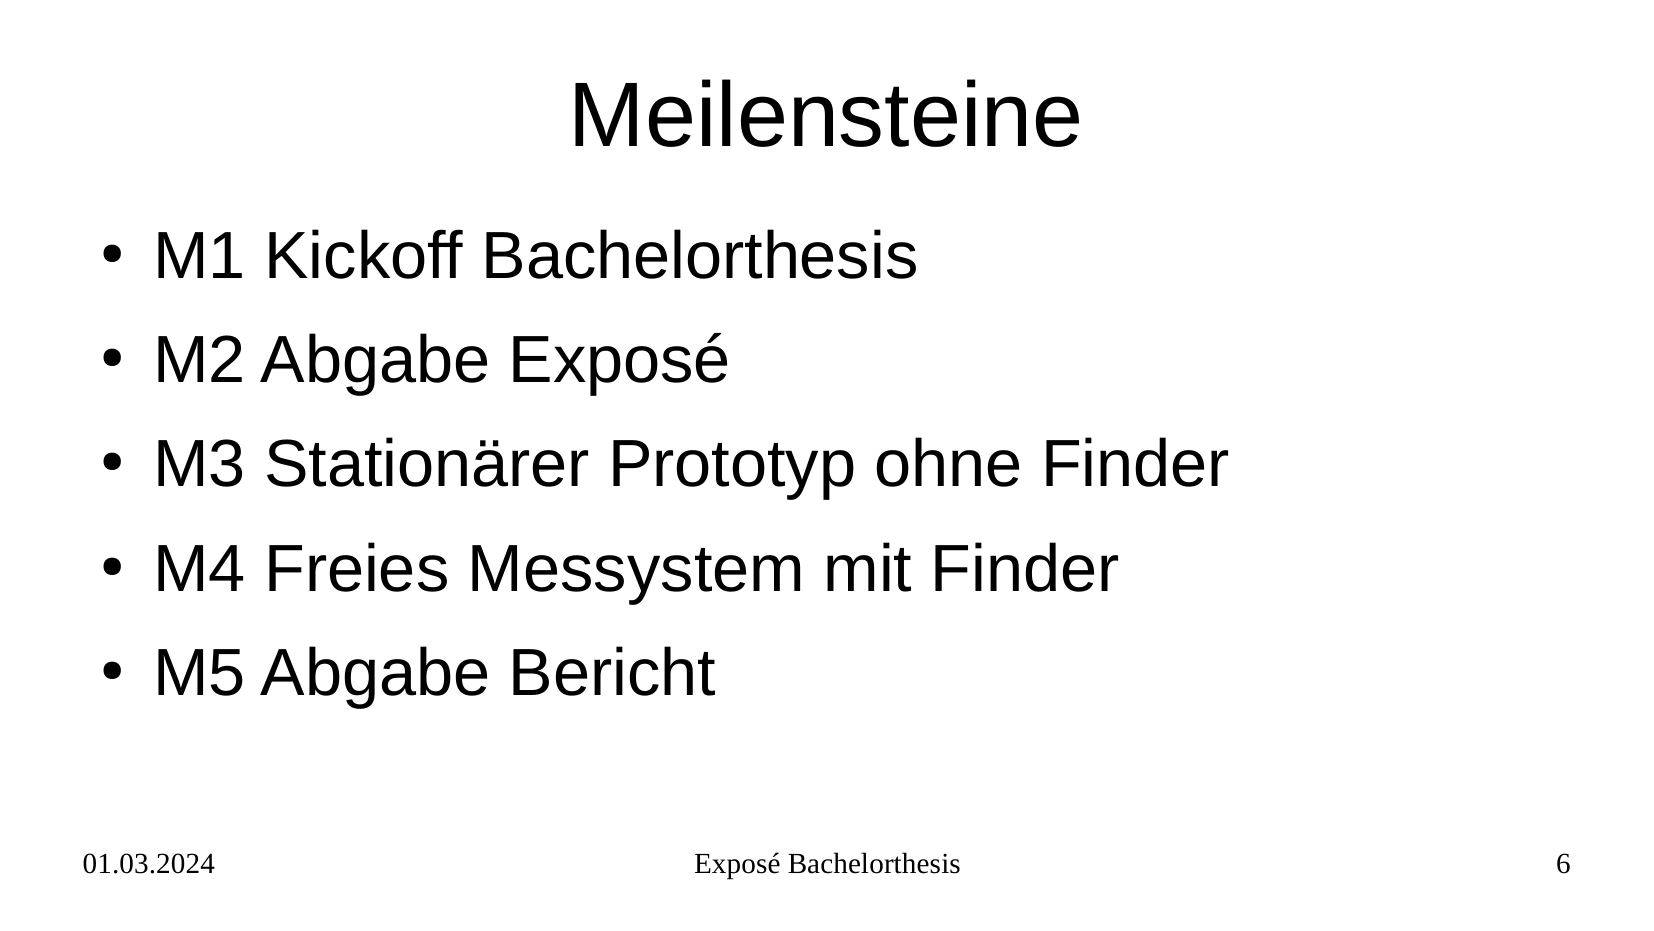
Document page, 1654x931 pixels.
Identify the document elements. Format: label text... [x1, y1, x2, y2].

list M1 Kickoff Bachelorthesis M2 Abgabe Exposé M3 Stationärer Prototyp ohne Finder M4 Freies Messystem mit Finder M5 Abgabe Bericht [82, 217, 1571, 758]
title Meilensteine [82, 37, 1571, 193]
